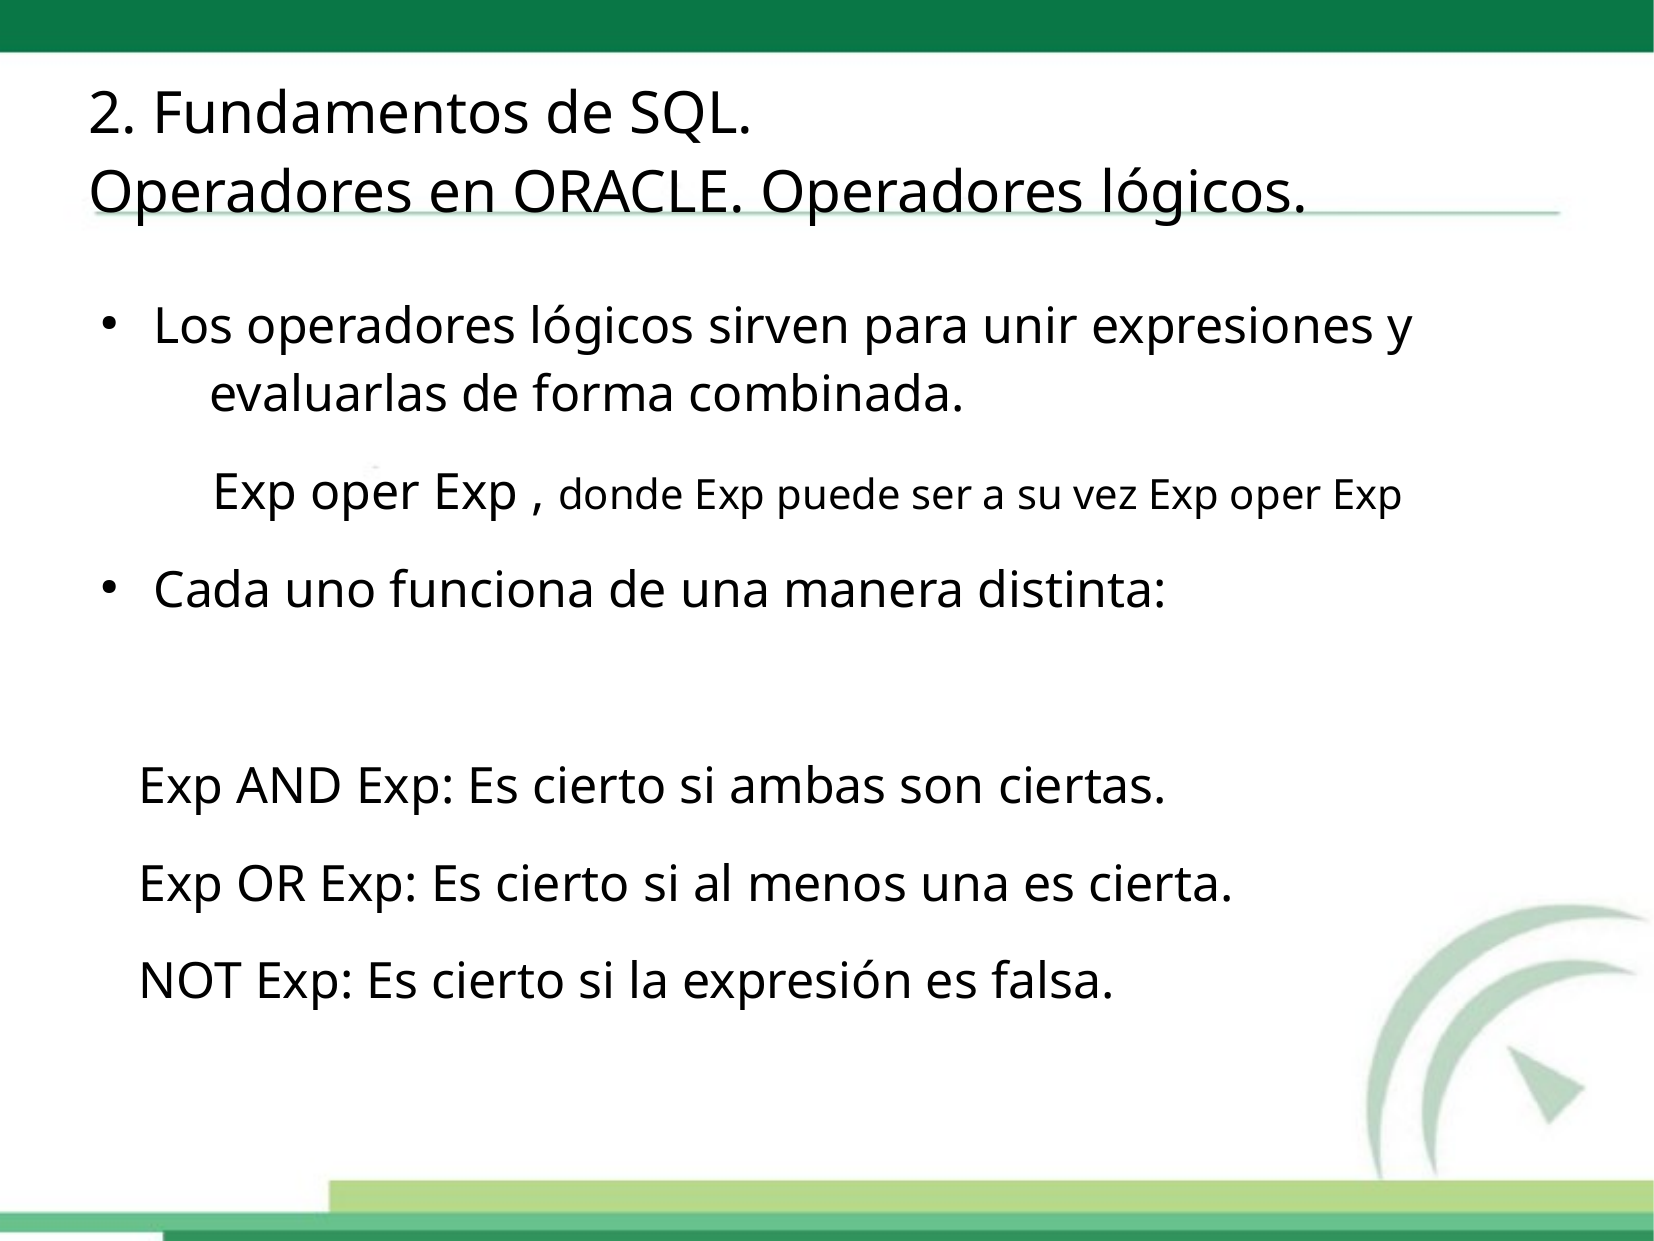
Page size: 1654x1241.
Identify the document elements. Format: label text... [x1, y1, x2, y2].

title 2. Fundamentos de SQL. Operadores en ORACLE. Operadores lógicos. [88, 46, 1577, 254]
picture [0, 0, 1654, 1241]
list Los operadores lógicos sirven para unir expresiones y evaluarlas de forma combinada. Exp oper Exp , donde Exp puede ser a su vez Exp oper Exp Cada uno funciona de una manera distinta: Exp AND Exp: Es cierto si ambas son ciertas. Exp OR Exp: Es cierto si al menos una es cierta. NOT Exp: Es cierto si la expresión es falsa. [82, 290, 1571, 1094]
